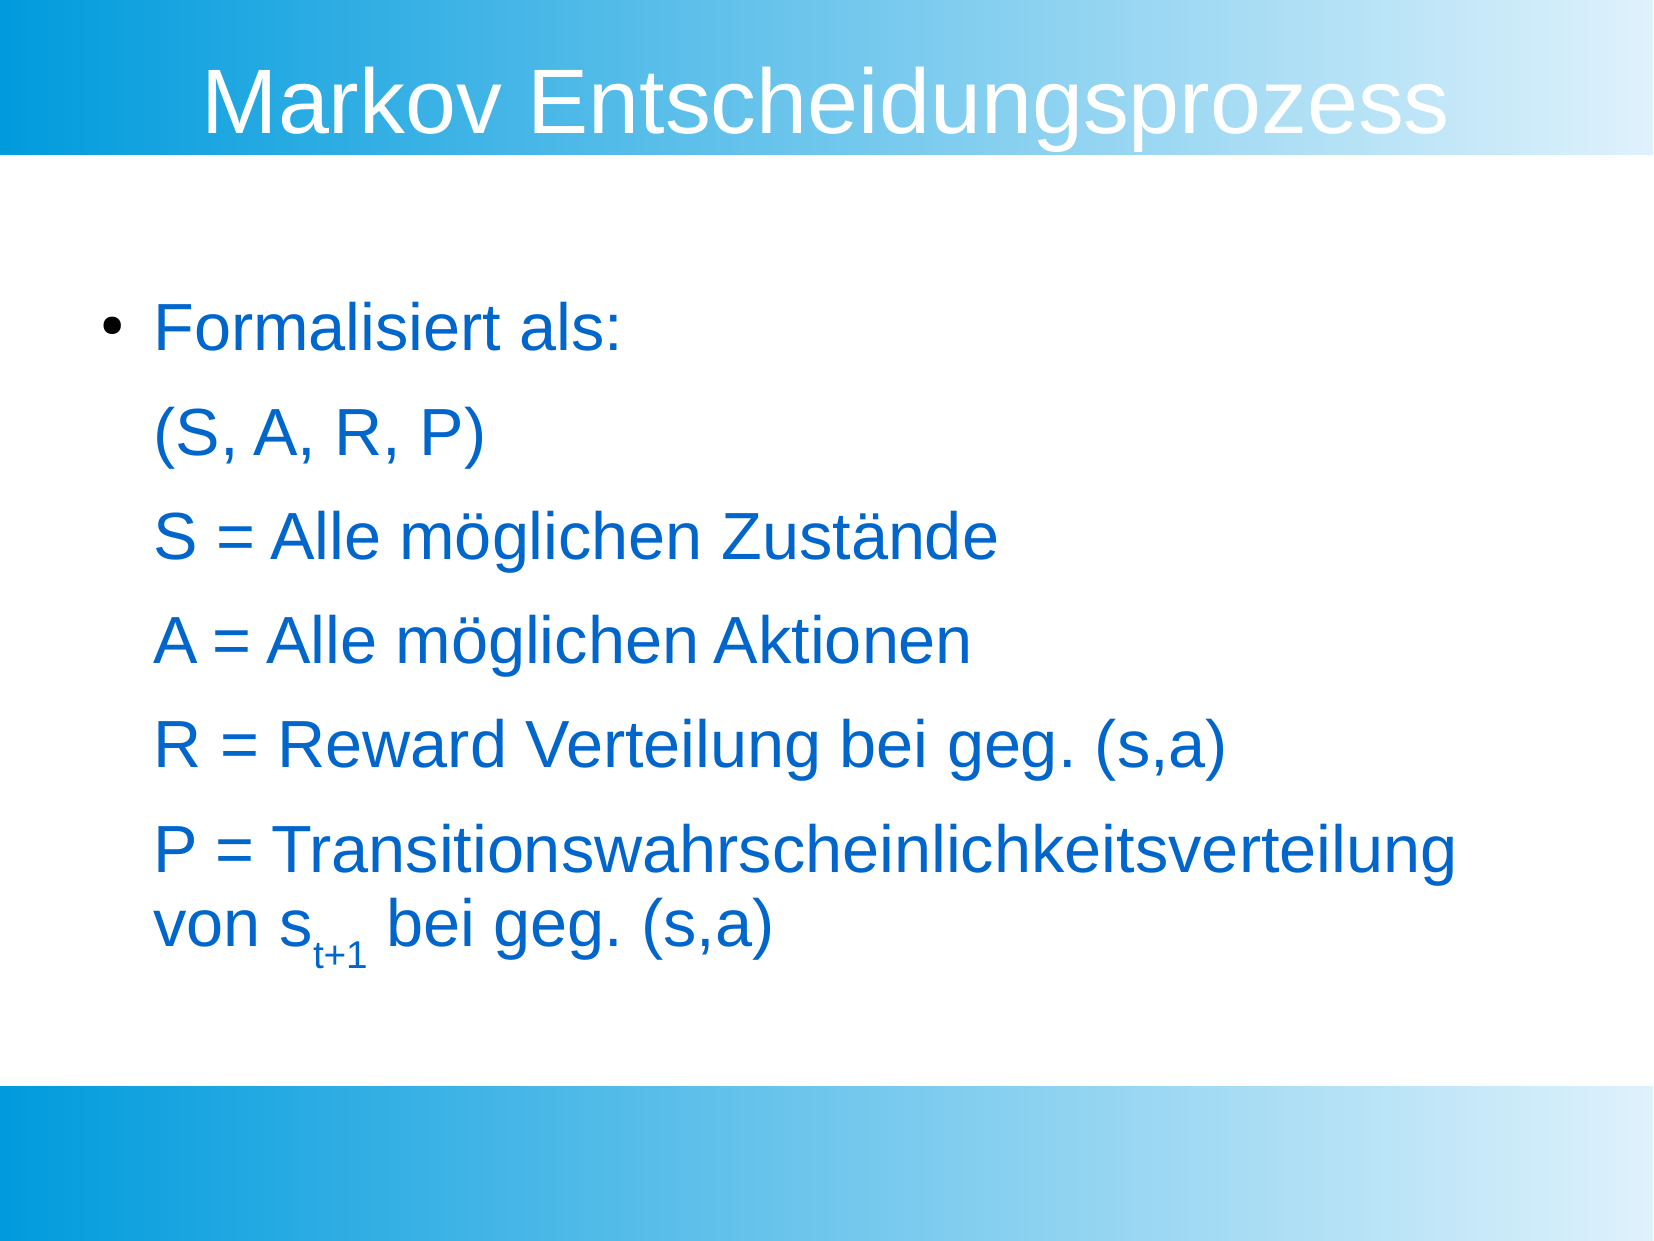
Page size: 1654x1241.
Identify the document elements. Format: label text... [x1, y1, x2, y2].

list Formalisiert als: (S, A, R, P) S = Alle möglichen Zustände A = Alle möglichen Aktionen R = Reward Verteilung bei geg. (s,a) P = Transitionswahrscheinlichkeitsverteilung von st+1 bei geg. (s,a) [82, 290, 1571, 1010]
title Markov Entscheidungsprozess [82, 49, 1571, 155]
